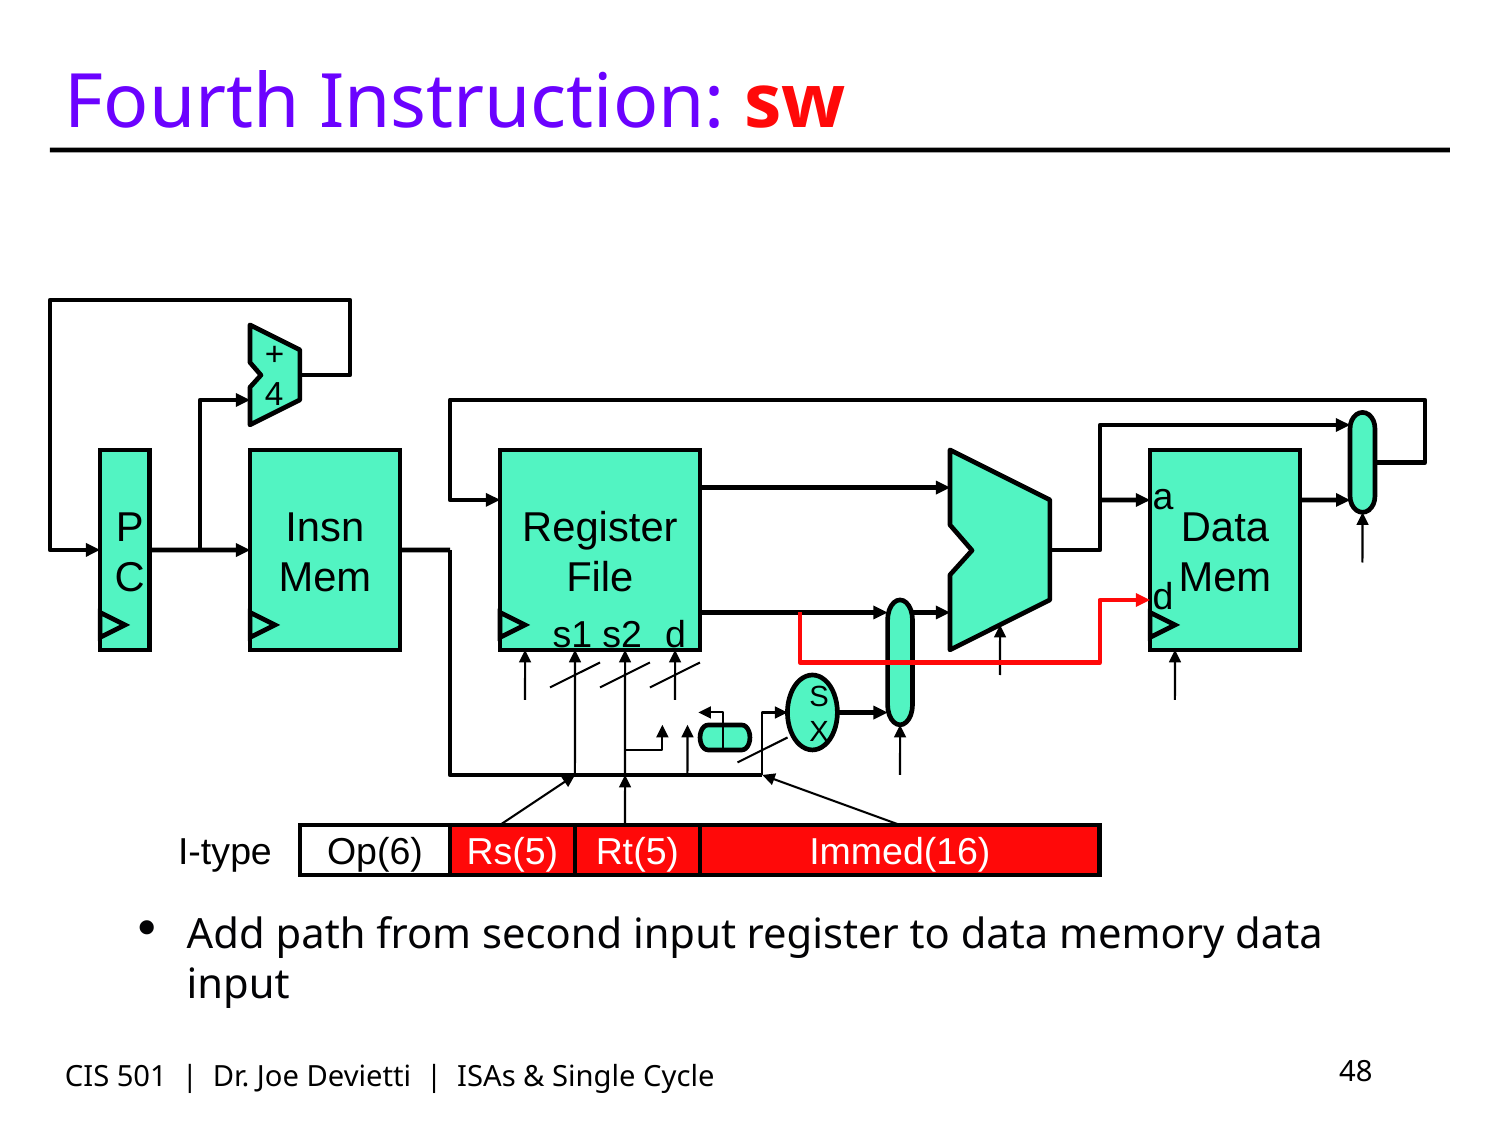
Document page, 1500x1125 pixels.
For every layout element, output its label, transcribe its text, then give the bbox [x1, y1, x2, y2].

text_box s2 [587, 602, 650, 663]
text_box Fourth Instruction: sw [49, 37, 1375, 150]
text_box S X [787, 675, 838, 750]
text_box Data Mem [1149, 449, 1300, 650]
text_box [1150, 625, 1175, 638]
text_box [1350, 412, 1375, 513]
text_box CIS 501 | Dr. Joe Devietti | ISAs & Single Cycle [49, 1049, 988, 1100]
text_box d [650, 602, 701, 663]
text_box [249, 401, 260, 425]
text_box + 4 [250, 324, 300, 420]
text_box [887, 599, 913, 660]
text_box [949, 449, 1050, 650]
text_box Op(6) [300, 824, 449, 875]
text_box a [1137, 464, 1189, 525]
text_box [724, 725, 750, 750]
text_box Rs(5) [449, 824, 574, 875]
text_box s1 [537, 602, 587, 663]
text_box Immed(16) [699, 824, 1100, 875]
text_box [500, 612, 526, 638]
text_box I-type [150, 824, 300, 875]
text_box d [1137, 564, 1189, 625]
text_box Add path from second input register to data memory data input [49, 899, 1450, 1025]
text_box Insn Mem [249, 449, 400, 650]
text_box <number> [1074, 1049, 1388, 1100]
text_box P C [99, 449, 150, 650]
text_box Data Mem [1187, 515, 1204, 538]
text_box [887, 665, 913, 725]
text_box Register File [499, 449, 700, 650]
text_box Rt(5) [574, 824, 699, 875]
text_box [100, 612, 126, 638]
text_box [250, 612, 276, 638]
text_box [700, 725, 722, 750]
